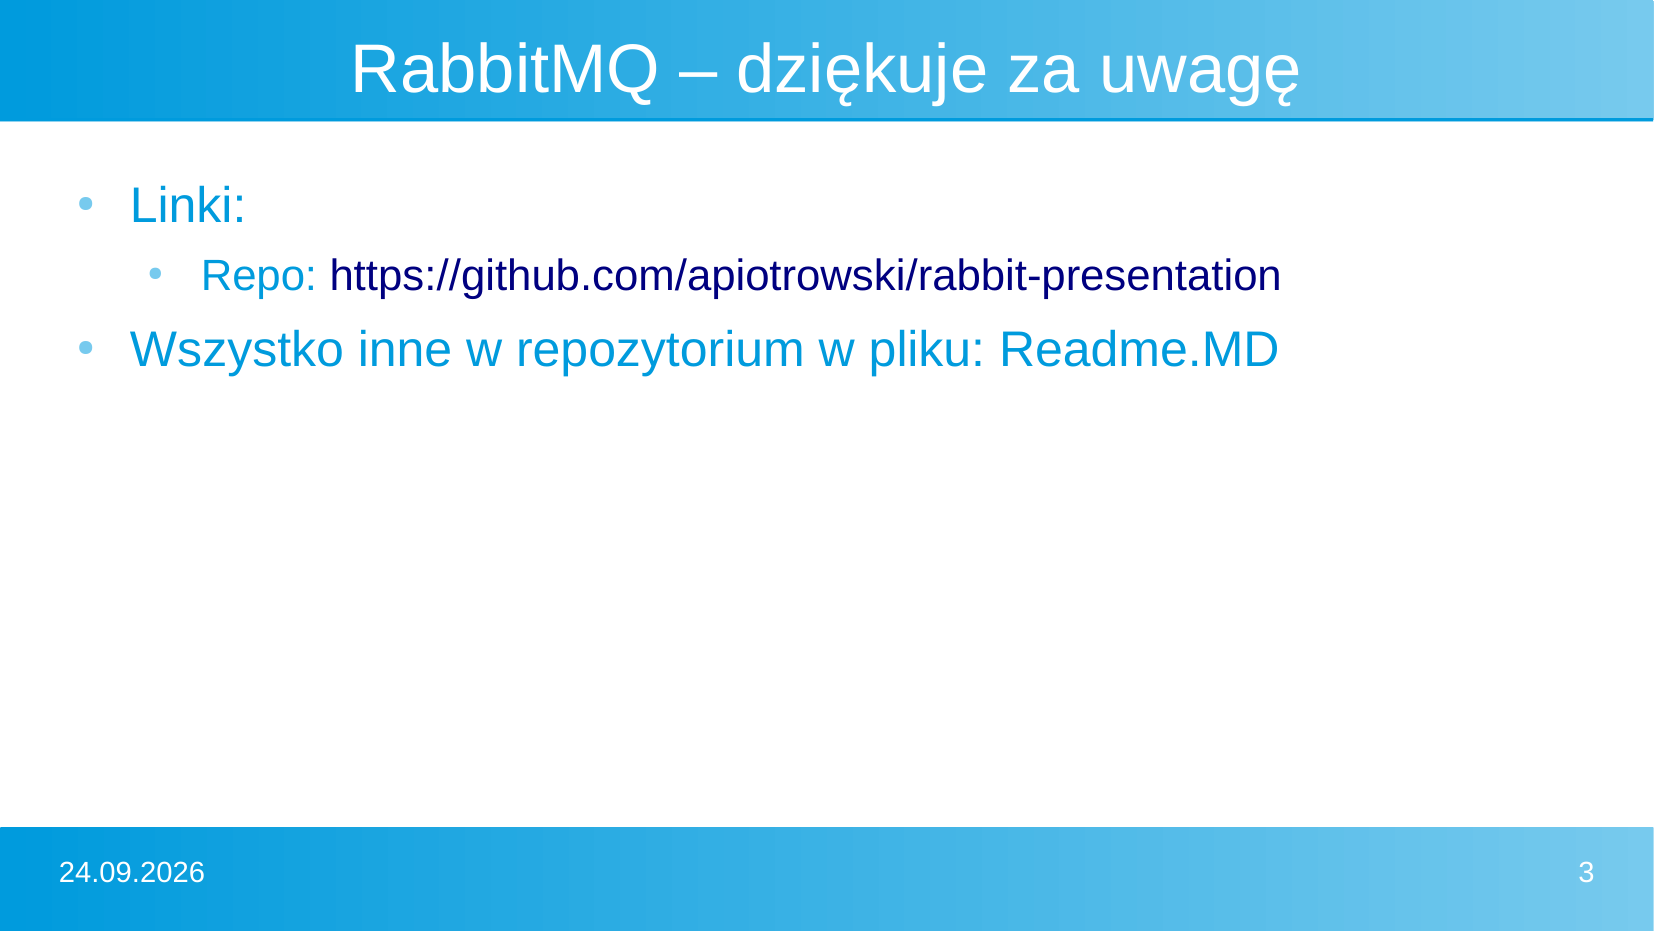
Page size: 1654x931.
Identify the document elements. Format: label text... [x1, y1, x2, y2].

list Linki: Repo: https://github.com/apiotrowski/rabbit-presentation Wszystko inne w repozytorium w pliku: Readme.MD [59, 177, 1595, 768]
title RabbitMQ – dziękuje za uwagę [59, 29, 1595, 108]
